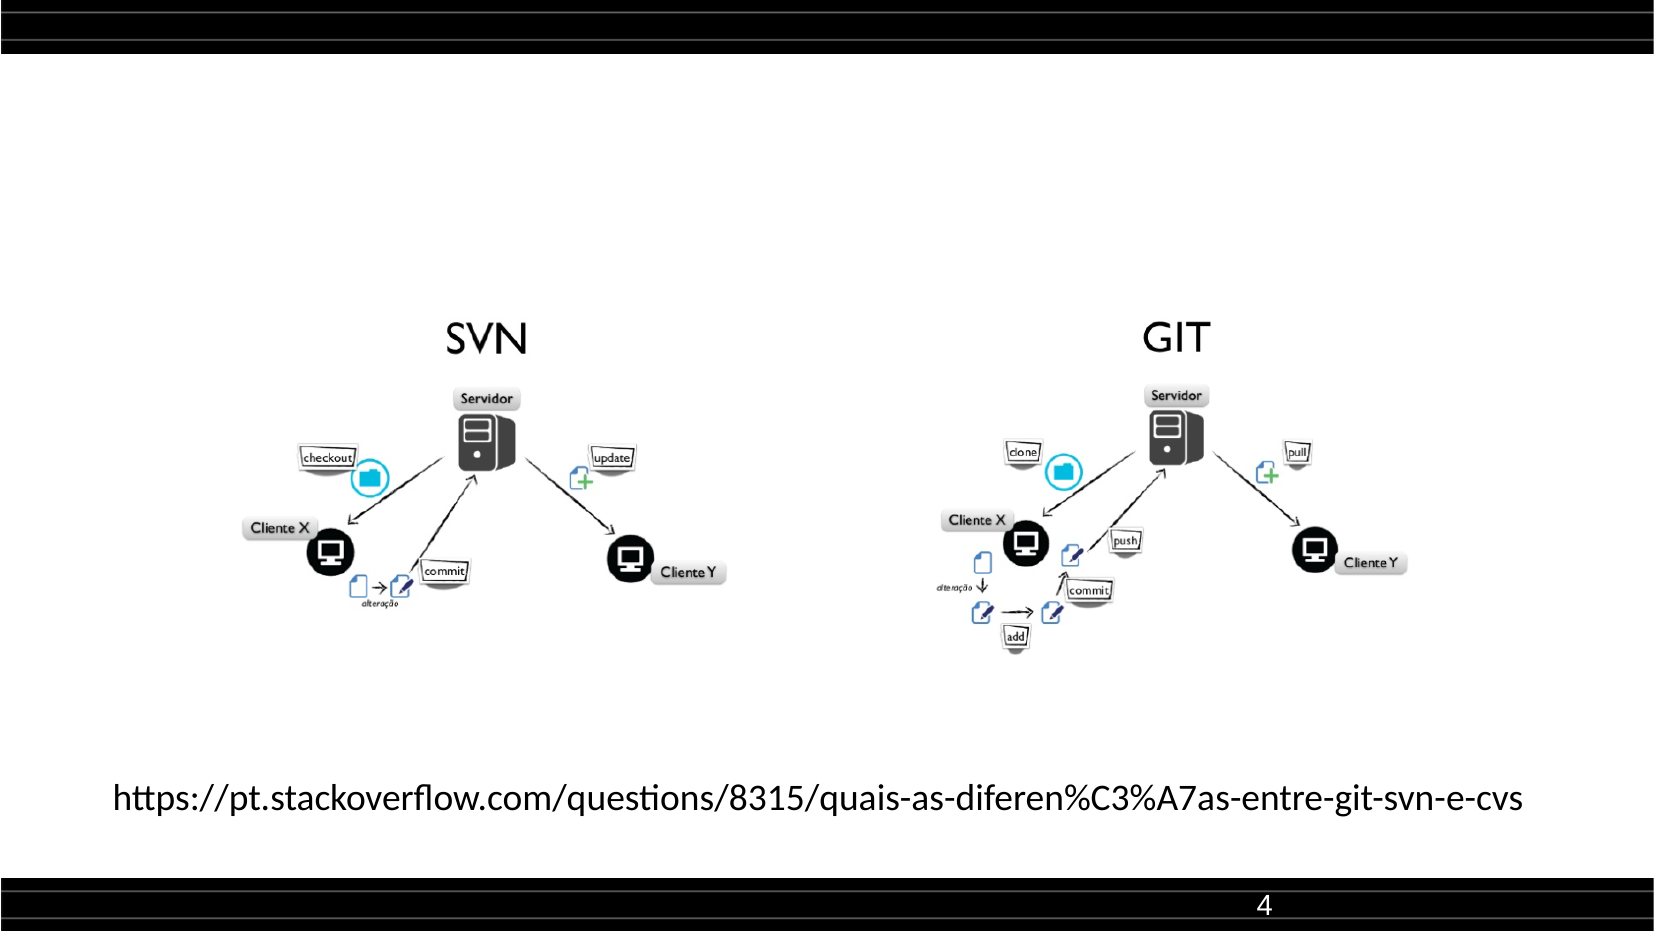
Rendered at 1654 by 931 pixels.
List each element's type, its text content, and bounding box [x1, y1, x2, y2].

picture [231, 310, 744, 620]
text_box https://pt.stackoverflow.com/questions/8315/quais-as-diferen%C3%A7as-entre-git-svn-e-cvs [98, 765, 1571, 825]
picture [924, 310, 1421, 660]
